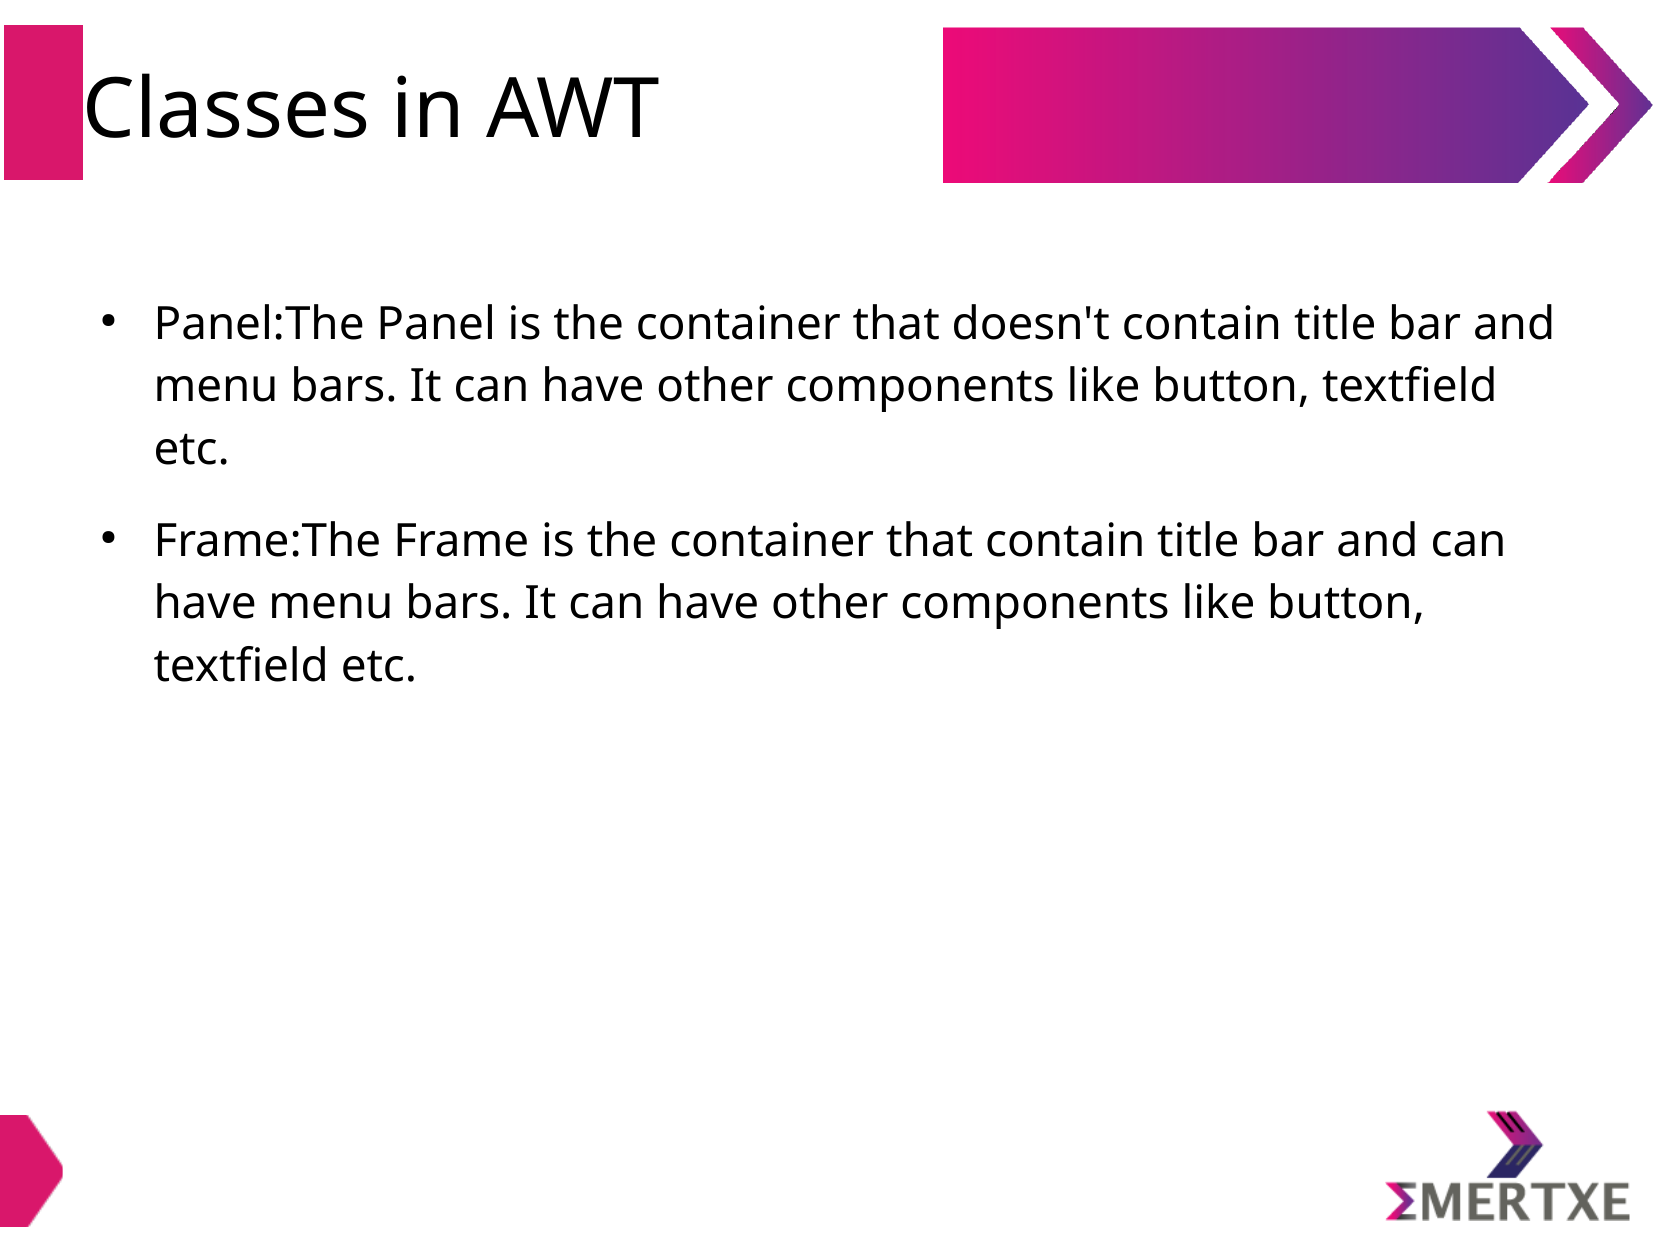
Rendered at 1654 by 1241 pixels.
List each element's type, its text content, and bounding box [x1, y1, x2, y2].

title Classes in AWT [82, 2, 1571, 210]
picture [1571, 27, 1653, 183]
list Panel:The Panel is the container that doesn't contain title bar and menu bars. It can have other components like button, textfield etc. Frame:The Frame is the container that contain title bar and can have menu bars. It can have other components like button, textfield etc. [82, 290, 1571, 1010]
picture [1385, 1107, 1631, 1221]
